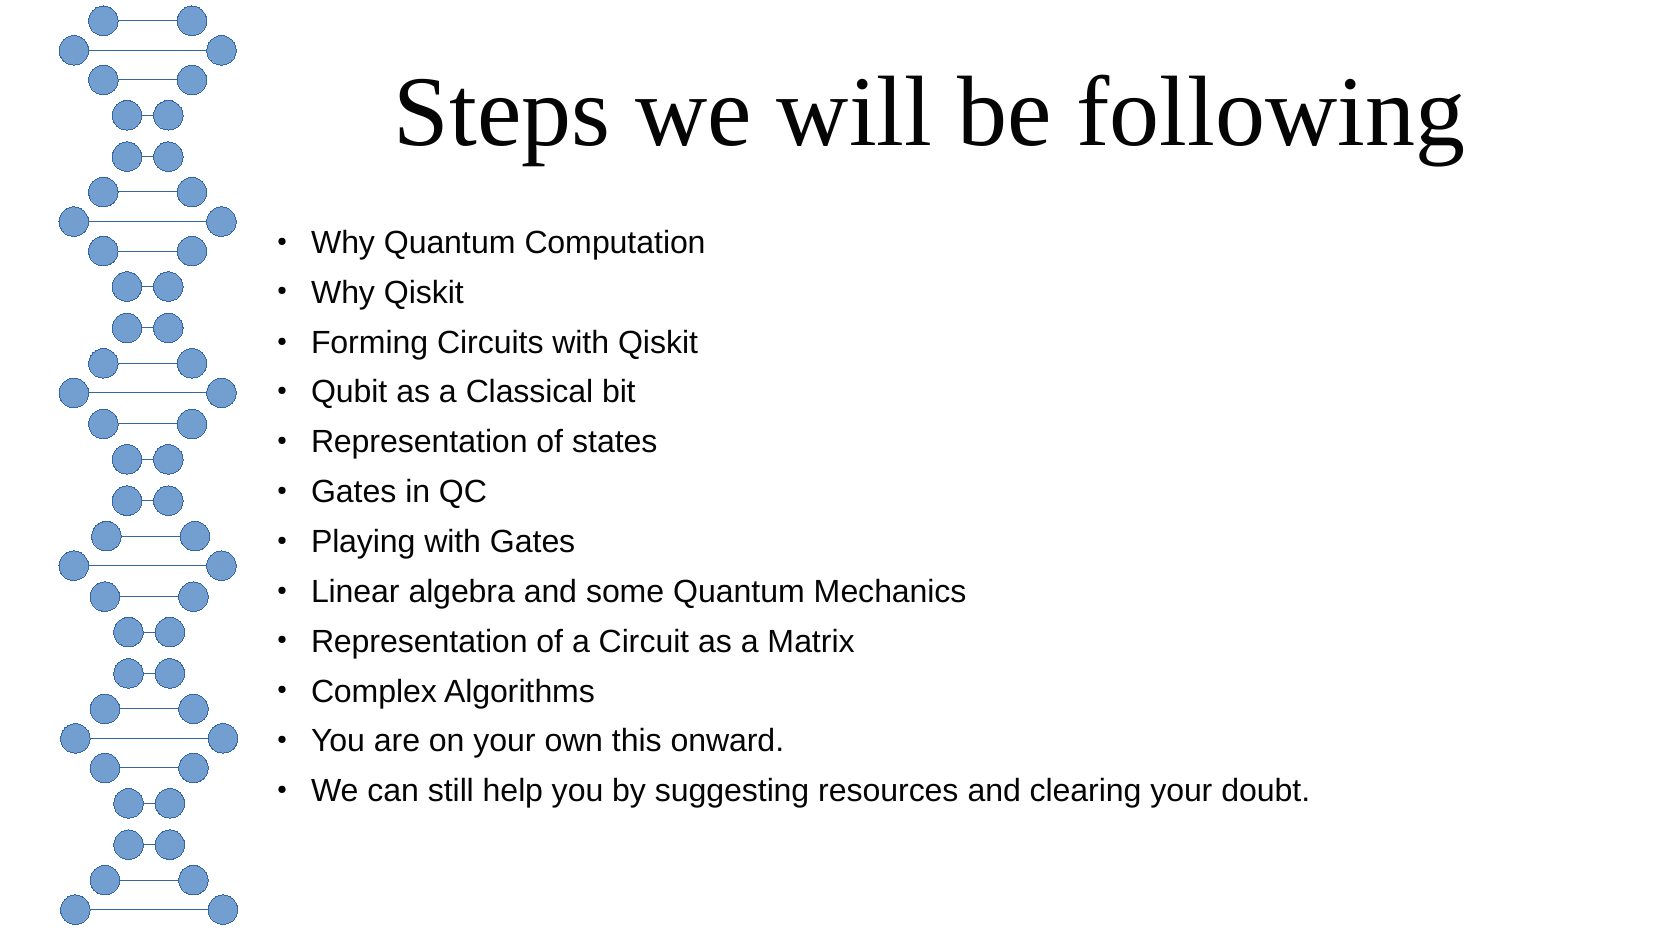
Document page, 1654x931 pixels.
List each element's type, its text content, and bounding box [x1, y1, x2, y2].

list Why Quantum Computation Why Qiskit Forming Circuits with Qiskit Qubit as a Classical bit Representation of states Gates in QC Playing with Gates Linear algebra and some Quantum Mechanics Representation of a Circuit as a Matrix Complex Algorithms You are on your own this onward. We can still help you by suggesting resources and clearing your doubt. [265, 224, 1571, 815]
title Steps we will be following [265, 35, 1595, 189]
